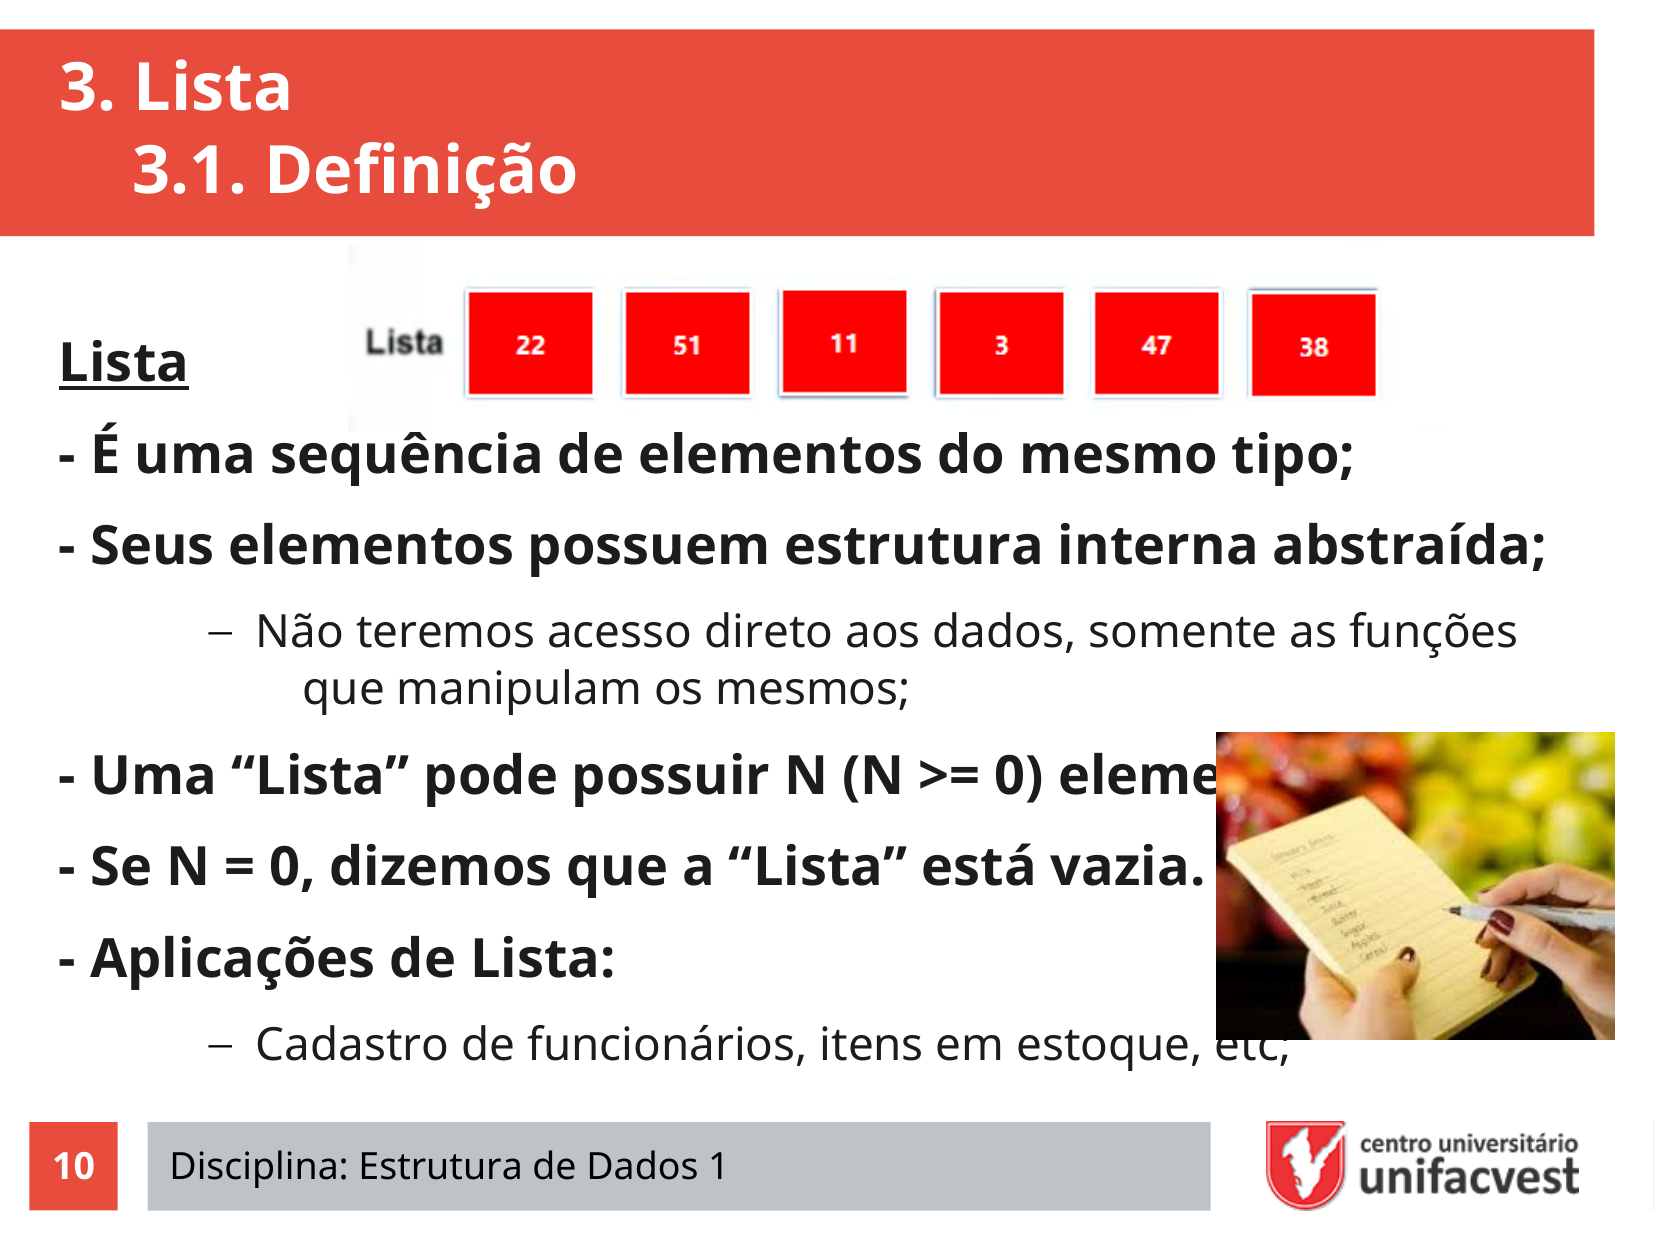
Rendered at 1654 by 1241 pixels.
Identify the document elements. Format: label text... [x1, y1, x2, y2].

picture [1216, 732, 1615, 1041]
picture [348, 244, 1447, 432]
picture [1266, 1121, 1579, 1211]
list Lista - É uma sequência de elementos do mesmo tipo; - Seus elementos possuem estrutura interna abstraída; Não teremos acesso direto aos dados, somente as funções que manipulam os mesmos; - Uma “Lista” pode possuir N (N >= 0) elementos. - Se N = 0, dizemos que a “Lista” está vazia. - Aplicações de Lista: Cadastro de funcionários, itens em estoque, etc; [59, 324, 1566, 1093]
text_box [1238, 1120, 1654, 1212]
text_box Disciplina: Estrutura de Dados 1 [154, 1132, 1205, 1196]
title 3. Lista 3.1. Definição [59, 59, 1595, 207]
